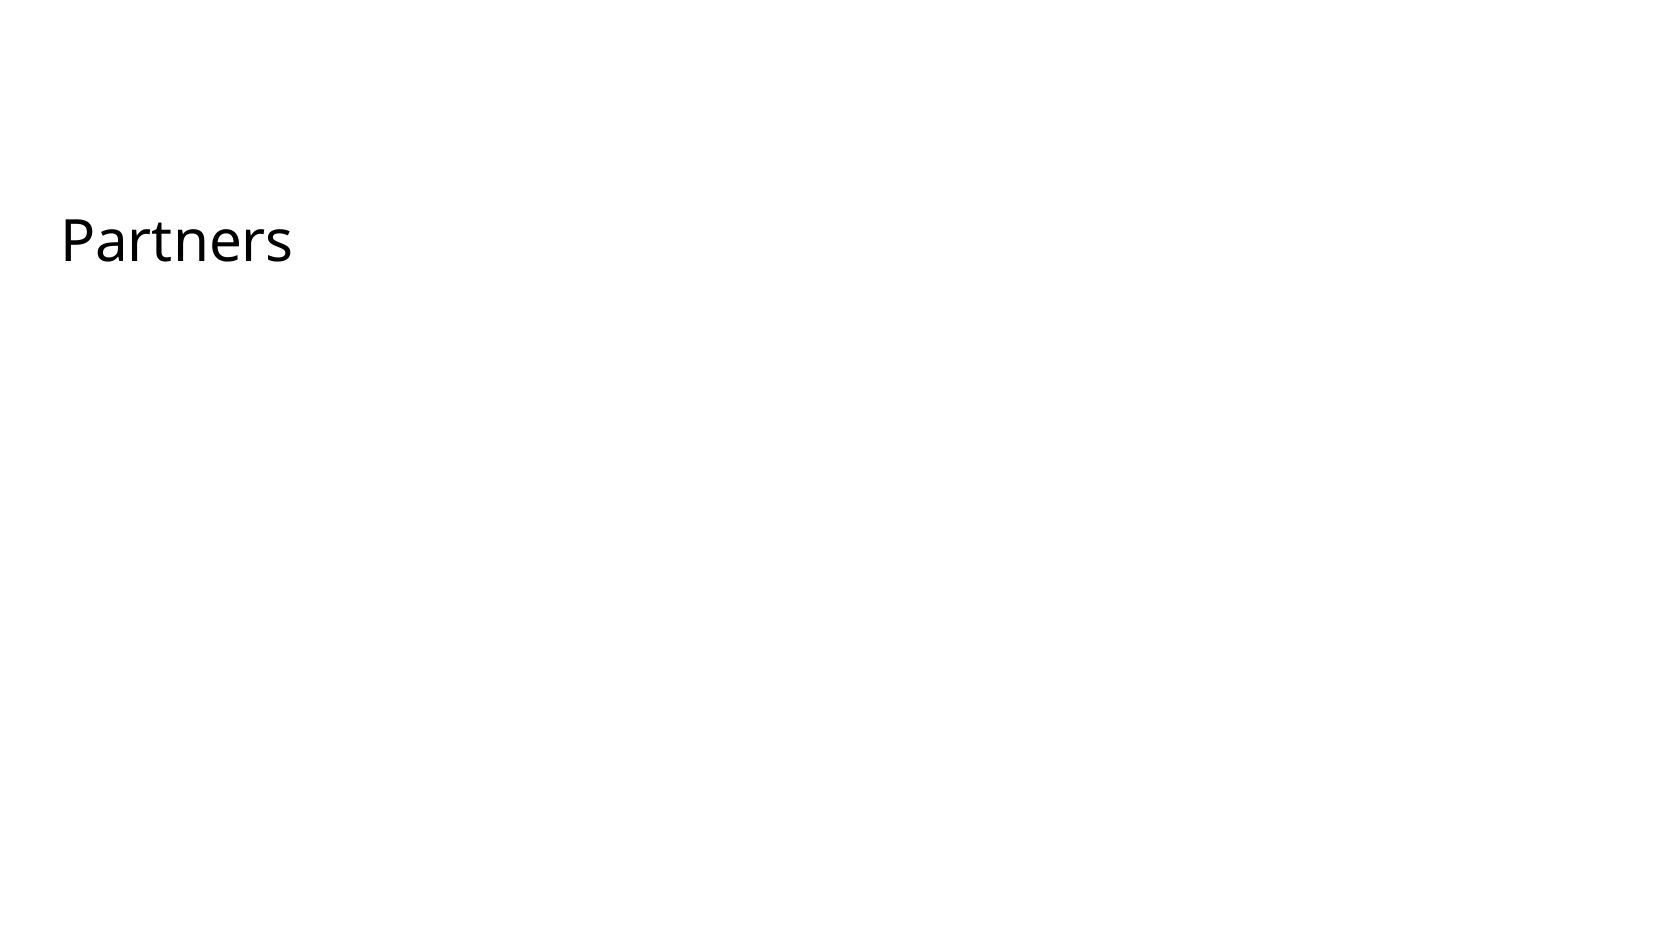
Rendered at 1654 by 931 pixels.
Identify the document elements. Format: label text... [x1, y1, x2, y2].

title Partners [60, 75, 1549, 404]
